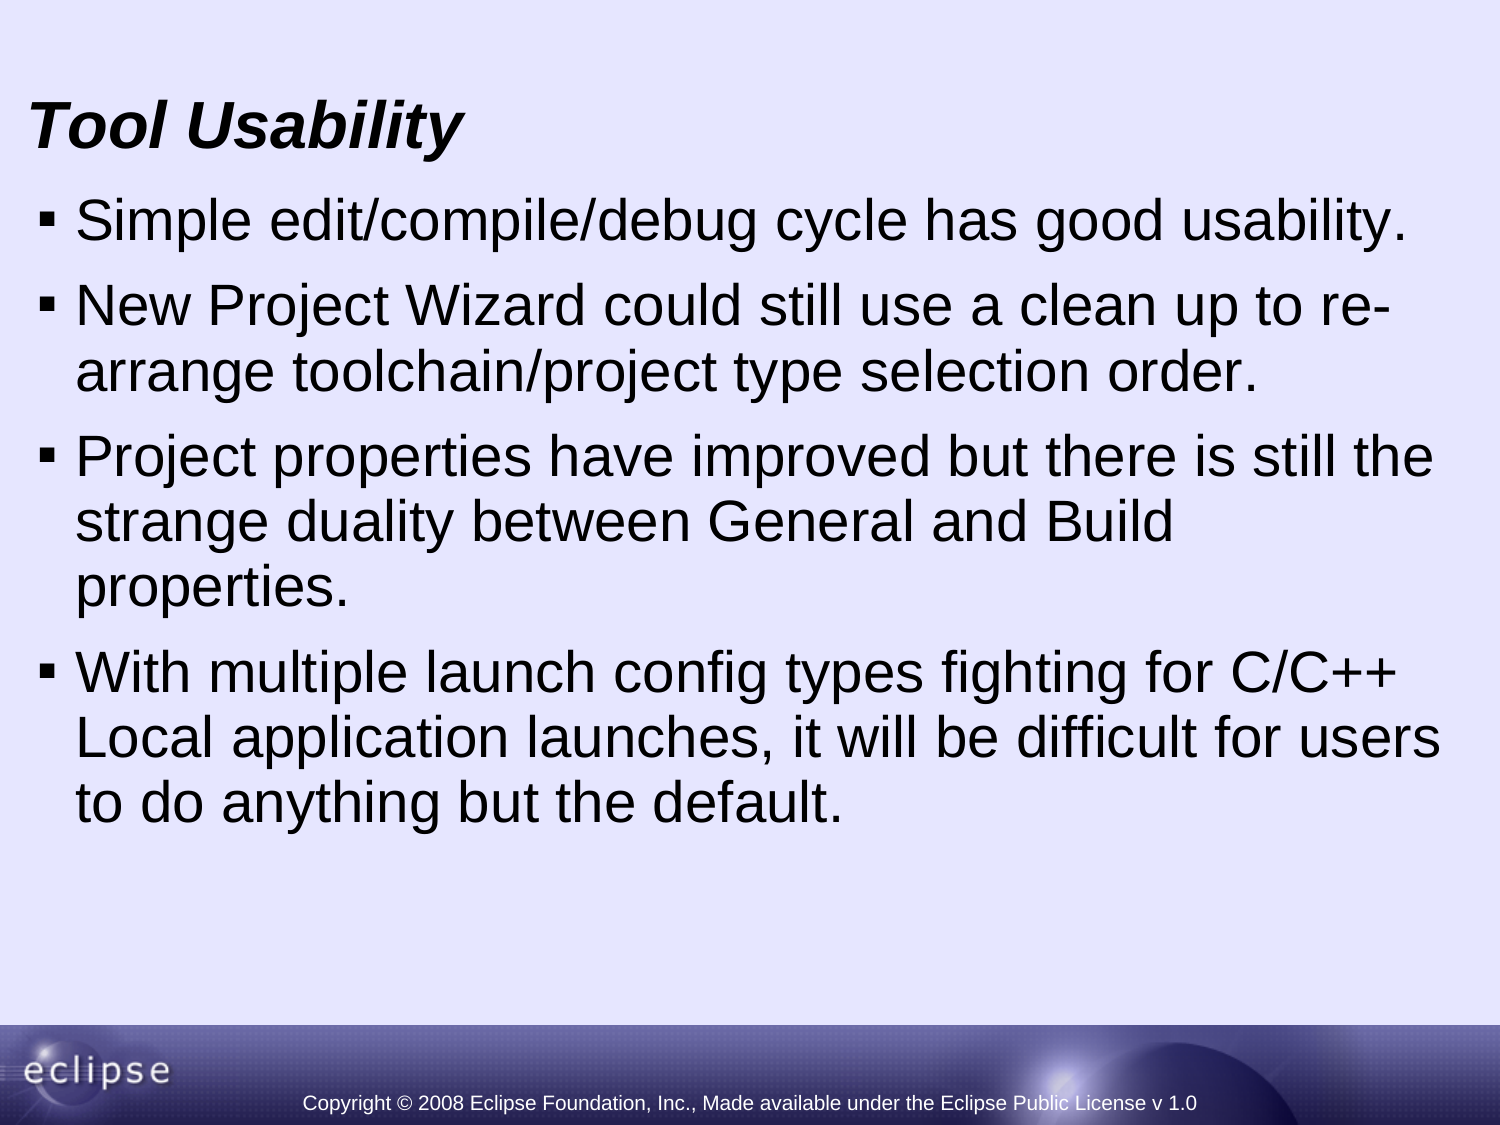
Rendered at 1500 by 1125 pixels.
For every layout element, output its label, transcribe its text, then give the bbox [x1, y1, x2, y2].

picture [0, 1025, 1500, 1125]
list Simple edit/compile/debug cycle has good usability. New Project Wizard could still use a clean up to re-arrange toolchain/project type selection order. Project properties have improved but there is still the strange duality between General and Build properties. With multiple launch config types fighting for C/C++ Local application launches, it will be difficult for users to do anything but the default. [37, 187, 1463, 1021]
title Tool Usability [26, 84, 1474, 172]
